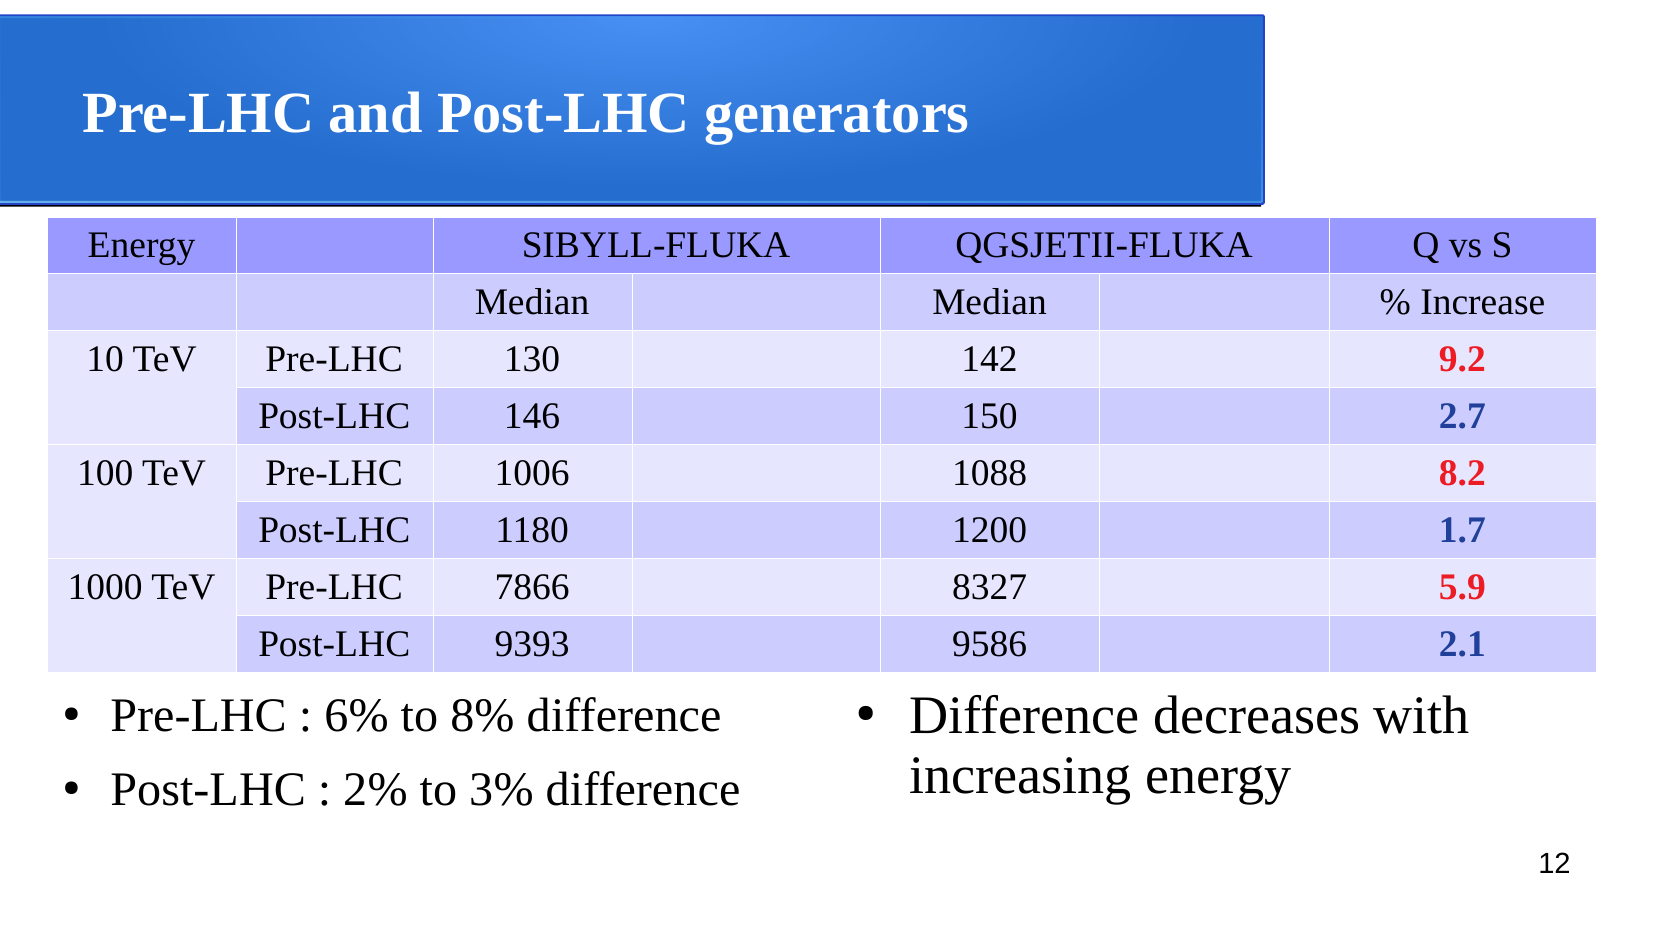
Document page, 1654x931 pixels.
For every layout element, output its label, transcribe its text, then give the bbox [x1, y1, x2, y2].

table_cell 8.2 [1330, 445, 1596, 501]
table_cell [633, 559, 880, 615]
table_header Q vs S [1330, 218, 1596, 273]
table_cell Pre-LHC [237, 445, 433, 501]
table_header QGSJETII-FLUKA [881, 218, 1329, 273]
table_cell [633, 388, 880, 444]
table_cell 146 [434, 388, 632, 444]
table_cell 150 [881, 388, 1099, 444]
table_cell Pre-LHC [237, 559, 433, 615]
table_cell Median [434, 274, 632, 330]
table_cell [1100, 274, 1329, 330]
table_cell 100 TeV [48, 445, 236, 558]
table_cell 1088 [881, 445, 1099, 501]
table_header [237, 218, 433, 273]
table_cell Post-LHC [237, 616, 433, 672]
table_cell [633, 616, 880, 672]
table_header Energy [48, 218, 236, 273]
table_cell Pre-LHC [237, 331, 433, 387]
table_cell [48, 274, 236, 330]
table_cell [633, 502, 880, 558]
table_cell 1180 [434, 502, 632, 558]
table_cell [633, 331, 880, 387]
list Difference decreases with increasing energy [838, 685, 1595, 895]
table_cell 130 [434, 331, 632, 387]
table_cell [1100, 445, 1329, 501]
table_header SIBYLL-FLUKA [434, 218, 880, 273]
table_cell 2.1 [1330, 616, 1596, 672]
table_cell 142 [881, 331, 1099, 387]
table_cell Post-LHC [237, 502, 433, 558]
table_cell 1006 [434, 445, 632, 501]
table_cell [633, 445, 880, 501]
table_cell [633, 274, 880, 330]
table_cell 9393 [434, 616, 632, 672]
table_cell 1.7 [1330, 502, 1596, 558]
table_cell [1100, 559, 1329, 615]
table_cell 10 TeV [48, 331, 236, 444]
table_cell 1000 TeV [48, 559, 236, 672]
table_cell [1100, 502, 1329, 558]
table_cell 8327 [881, 559, 1099, 615]
table_cell [1100, 388, 1329, 444]
table_cell [1100, 331, 1329, 387]
table_cell 1200 [881, 502, 1099, 558]
table_cell 9586 [881, 616, 1099, 672]
table_cell Post-LHC [237, 388, 433, 444]
table_cell 2.7 [1330, 388, 1596, 444]
table_cell 5.9 [1330, 559, 1596, 615]
table_cell [237, 274, 433, 330]
table_cell 9.2 [1330, 331, 1596, 387]
table_cell 7866 [434, 559, 632, 615]
table_cell % Increase [1330, 274, 1596, 330]
title Pre-LHC and Post-LHC generators [82, 29, 1235, 195]
table_cell [1100, 616, 1329, 672]
list Pre-LHC : 6% to 8% difference Post-LHC : 2% to 3% difference [47, 688, 804, 898]
table_cell Median [881, 274, 1099, 330]
